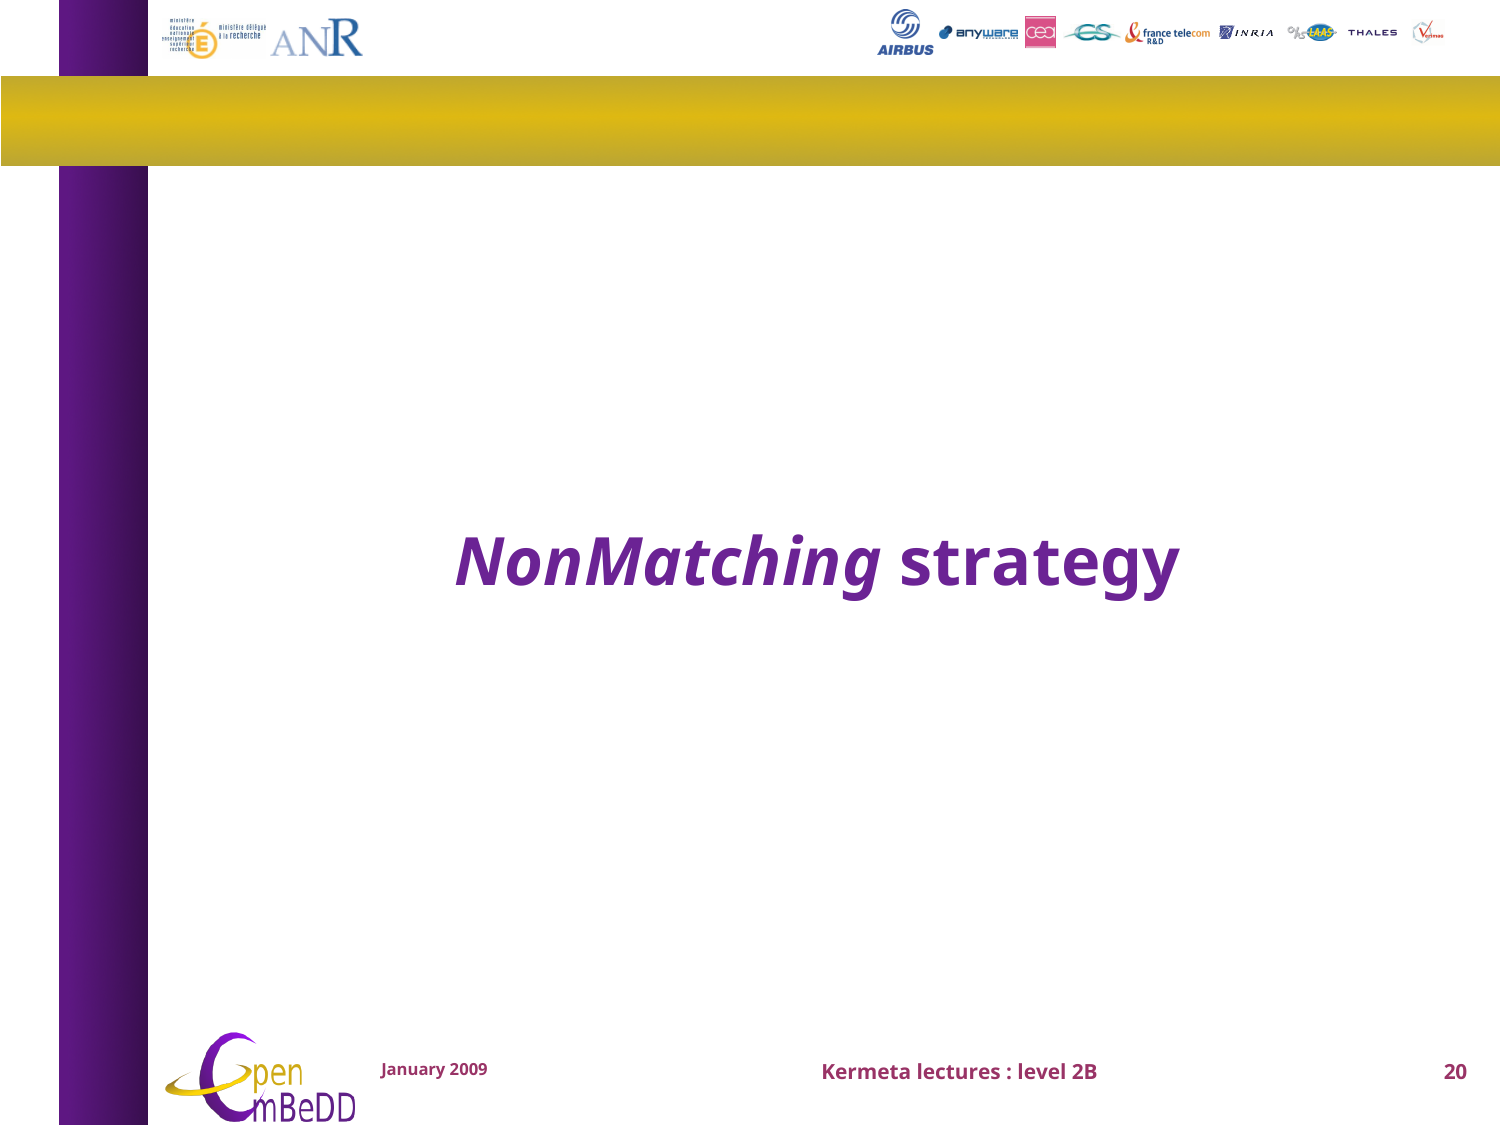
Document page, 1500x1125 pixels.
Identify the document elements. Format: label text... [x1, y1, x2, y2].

list NonMatching strategy [147, 191, 1488, 1004]
picture [1, 0, 1500, 1125]
picture [877, 9, 1445, 55]
picture [165, 1032, 355, 1122]
picture [162, 18, 266, 59]
picture [270, 18, 363, 57]
